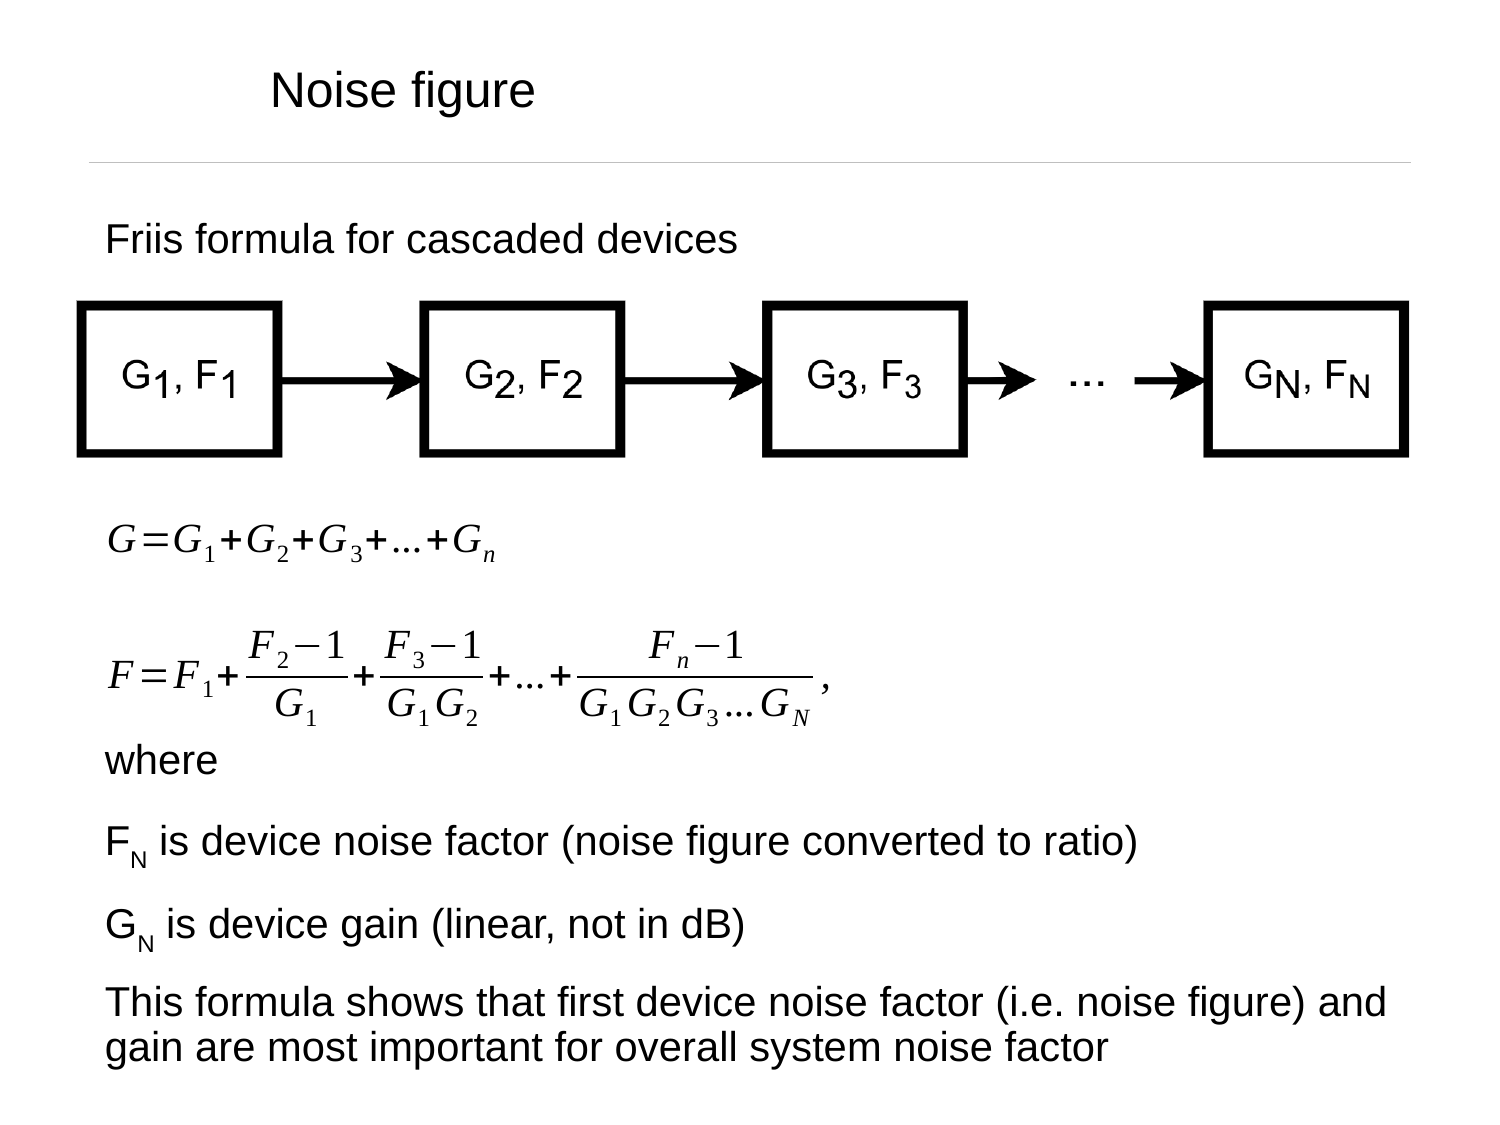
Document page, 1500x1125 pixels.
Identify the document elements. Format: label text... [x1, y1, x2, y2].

text_box Noise figure [254, 31, 1347, 150]
picture [75, 299, 1410, 458]
chart [100, 621, 837, 732]
list Friis formula for cascaded devices where FN is device noise factor (noise figure converted to ratio) GN is device gain (linear, not in dB) This formula shows that first device noise factor (i.e. noise figure) and gain are most important for overall system noise factor [90, 210, 1411, 286]
chart [100, 515, 503, 568]
